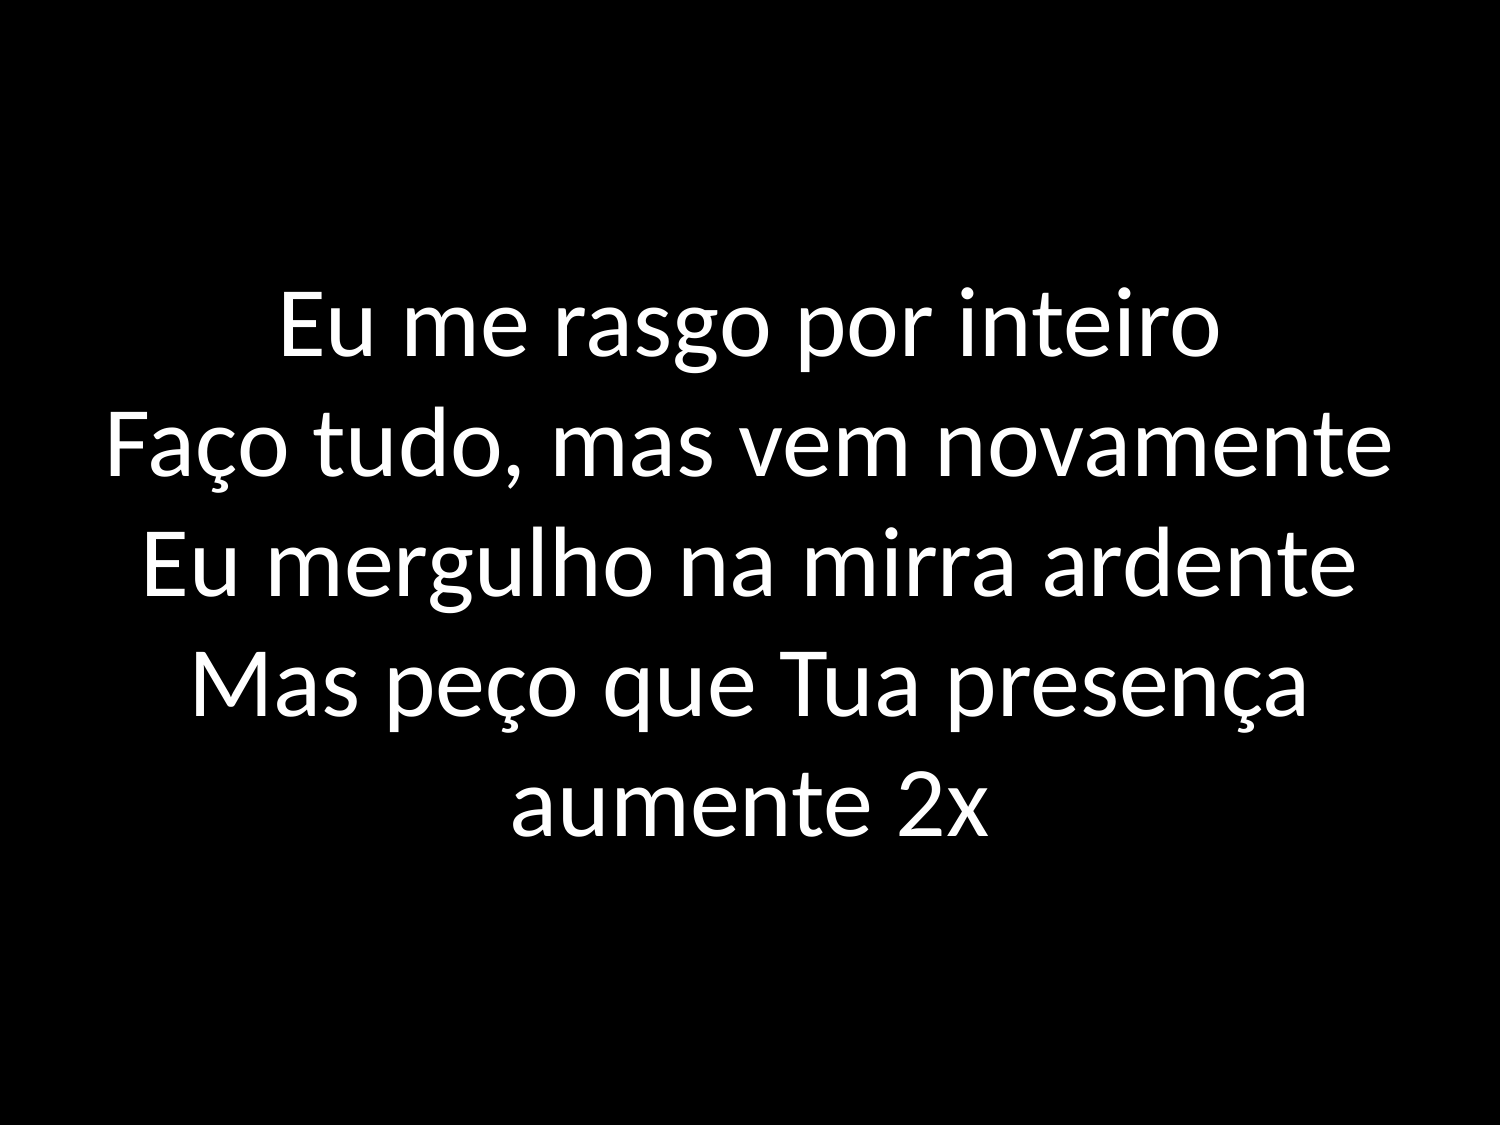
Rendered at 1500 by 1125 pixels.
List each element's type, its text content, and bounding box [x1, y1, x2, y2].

title Eu me rasgo por inteiro Faço tudo, mas vem novamente Eu mergulho na mirra ardente Mas peço que Tua presença aumente 2x [46, 23, 1454, 1090]
